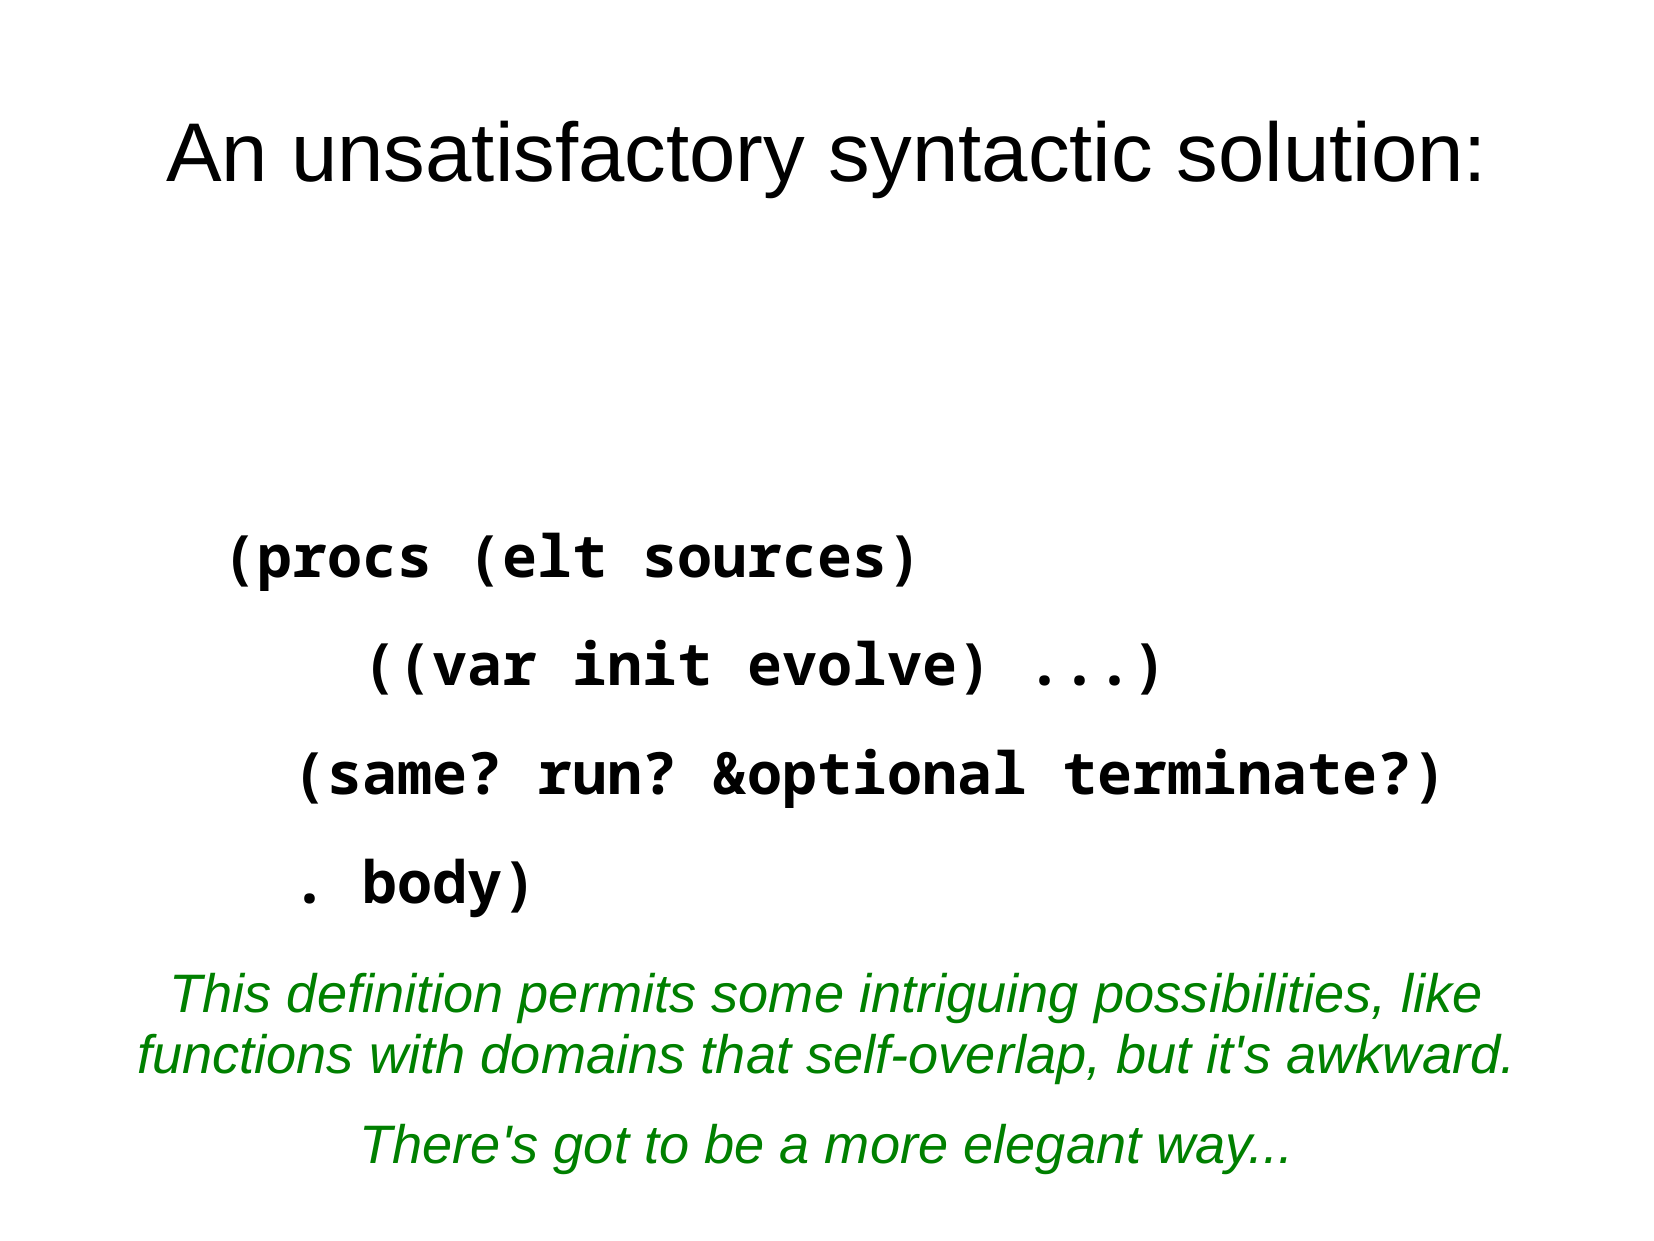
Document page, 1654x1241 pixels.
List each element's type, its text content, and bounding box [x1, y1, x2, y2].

list This definition permits some intriguing possibilities, like functions with domains that self-overlap, but it's awkward. There's got to be a more elegant way... [83, 963, 1572, 1175]
list (procs (elt sources) ((var init evolve) ...) (same? run? &optional terminate?) . body) [82, 290, 1571, 1094]
title An unsatisfactory syntactic solution: [82, 56, 1571, 250]
